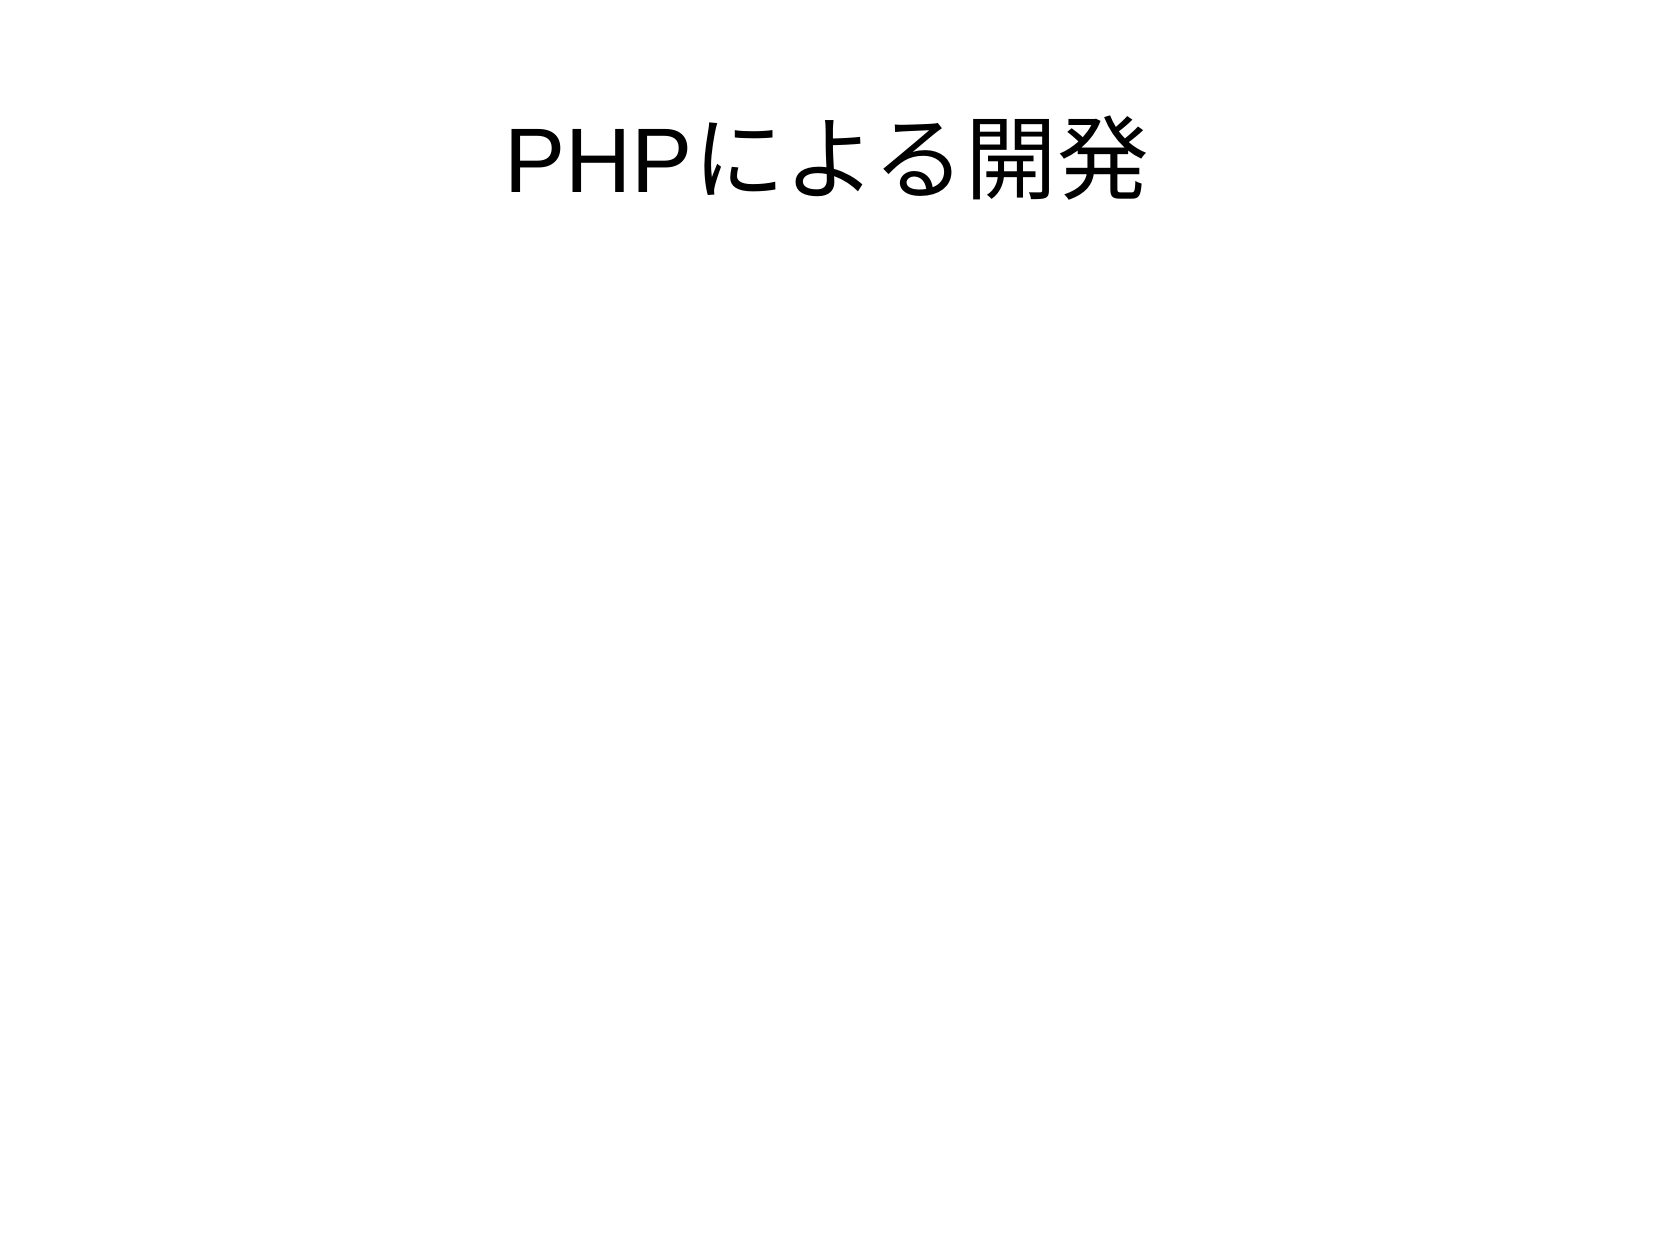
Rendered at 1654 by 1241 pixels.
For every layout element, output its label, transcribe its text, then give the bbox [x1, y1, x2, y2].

title PHPによる開発 [82, 49, 1571, 257]
